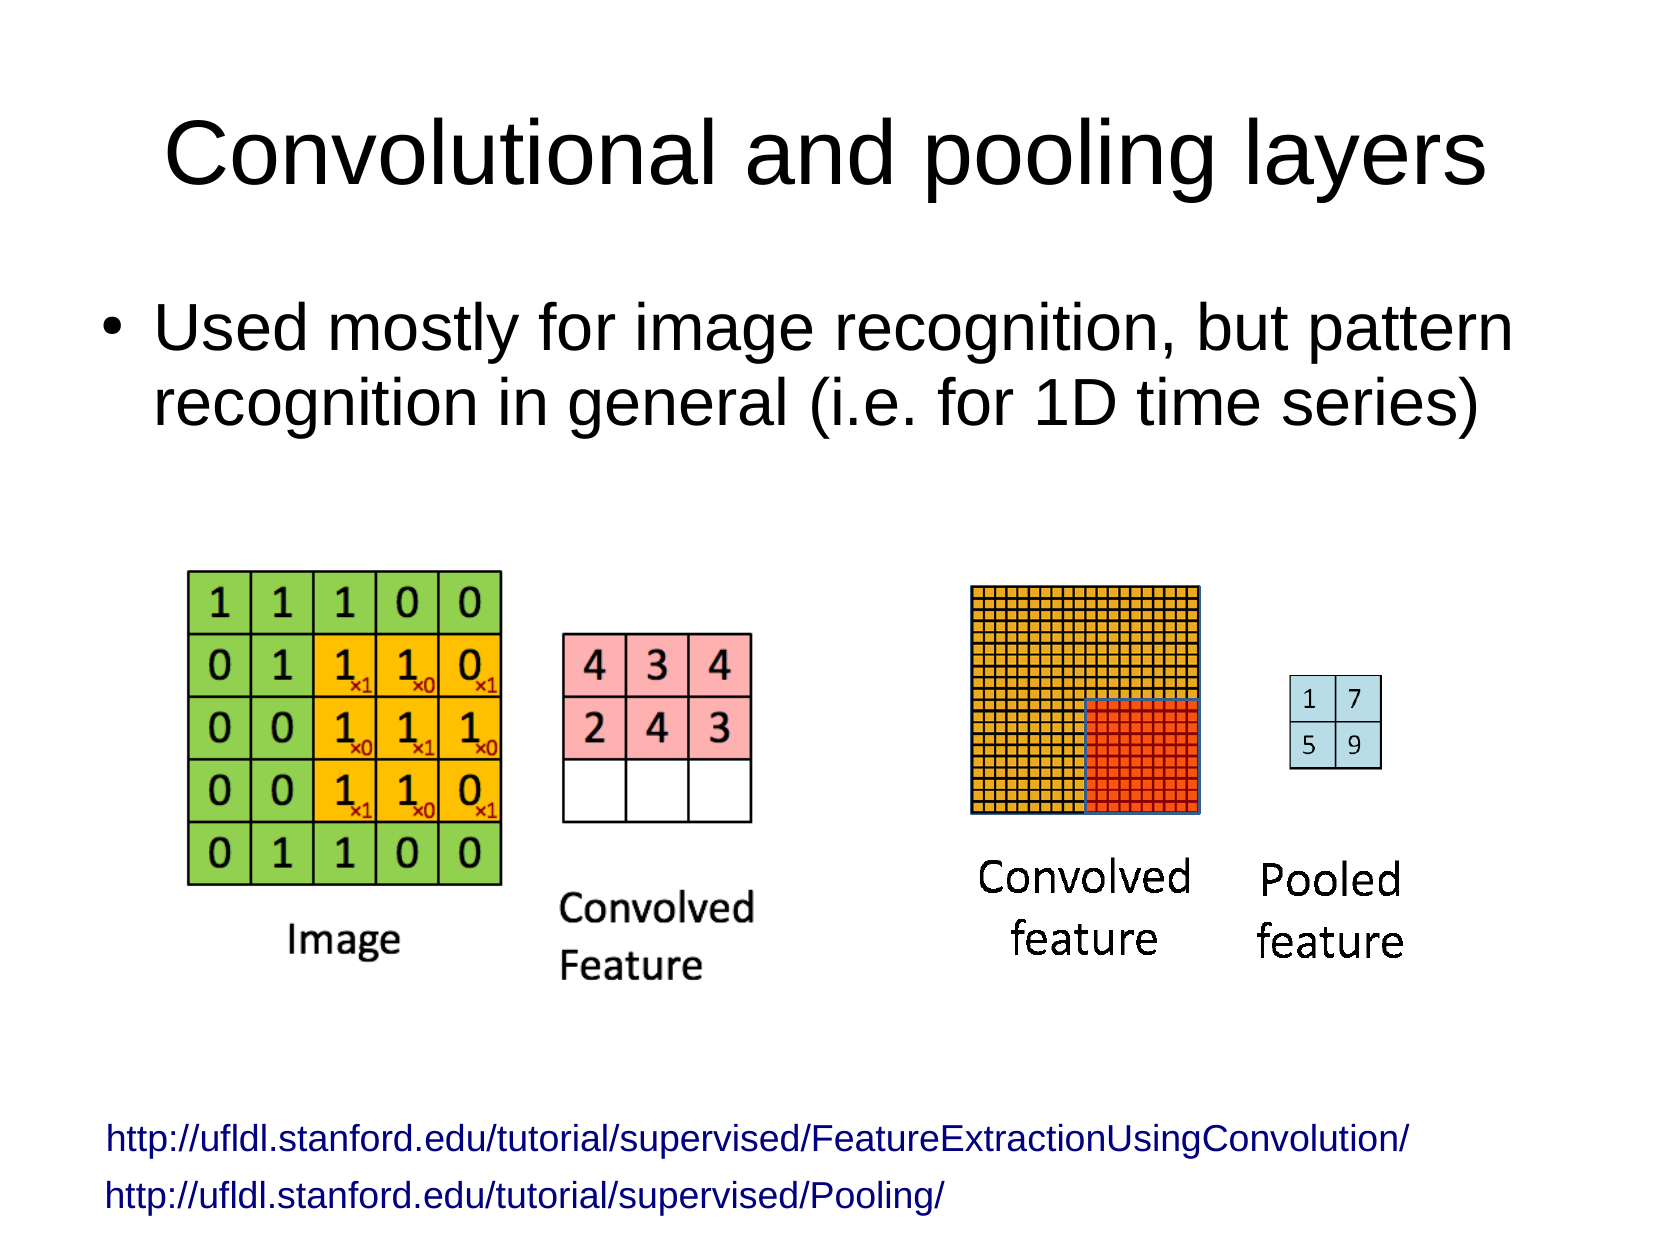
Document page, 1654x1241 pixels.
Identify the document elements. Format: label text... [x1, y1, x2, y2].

picture [870, 584, 1554, 979]
text_box http://ufldl.stanford.edu/tutorial/supervised/Pooling/ [89, 1166, 961, 1224]
picture [126, 509, 811, 1010]
title Convolutional and pooling layers [82, 49, 1571, 257]
text_box http://ufldl.stanford.edu/tutorial/supervised/FeatureExtractionUsingConvolution/ [91, 1110, 1426, 1167]
list Used mostly for image recognition, but pattern recognition in general (i.e. for 1D time series) [82, 290, 1571, 1010]
